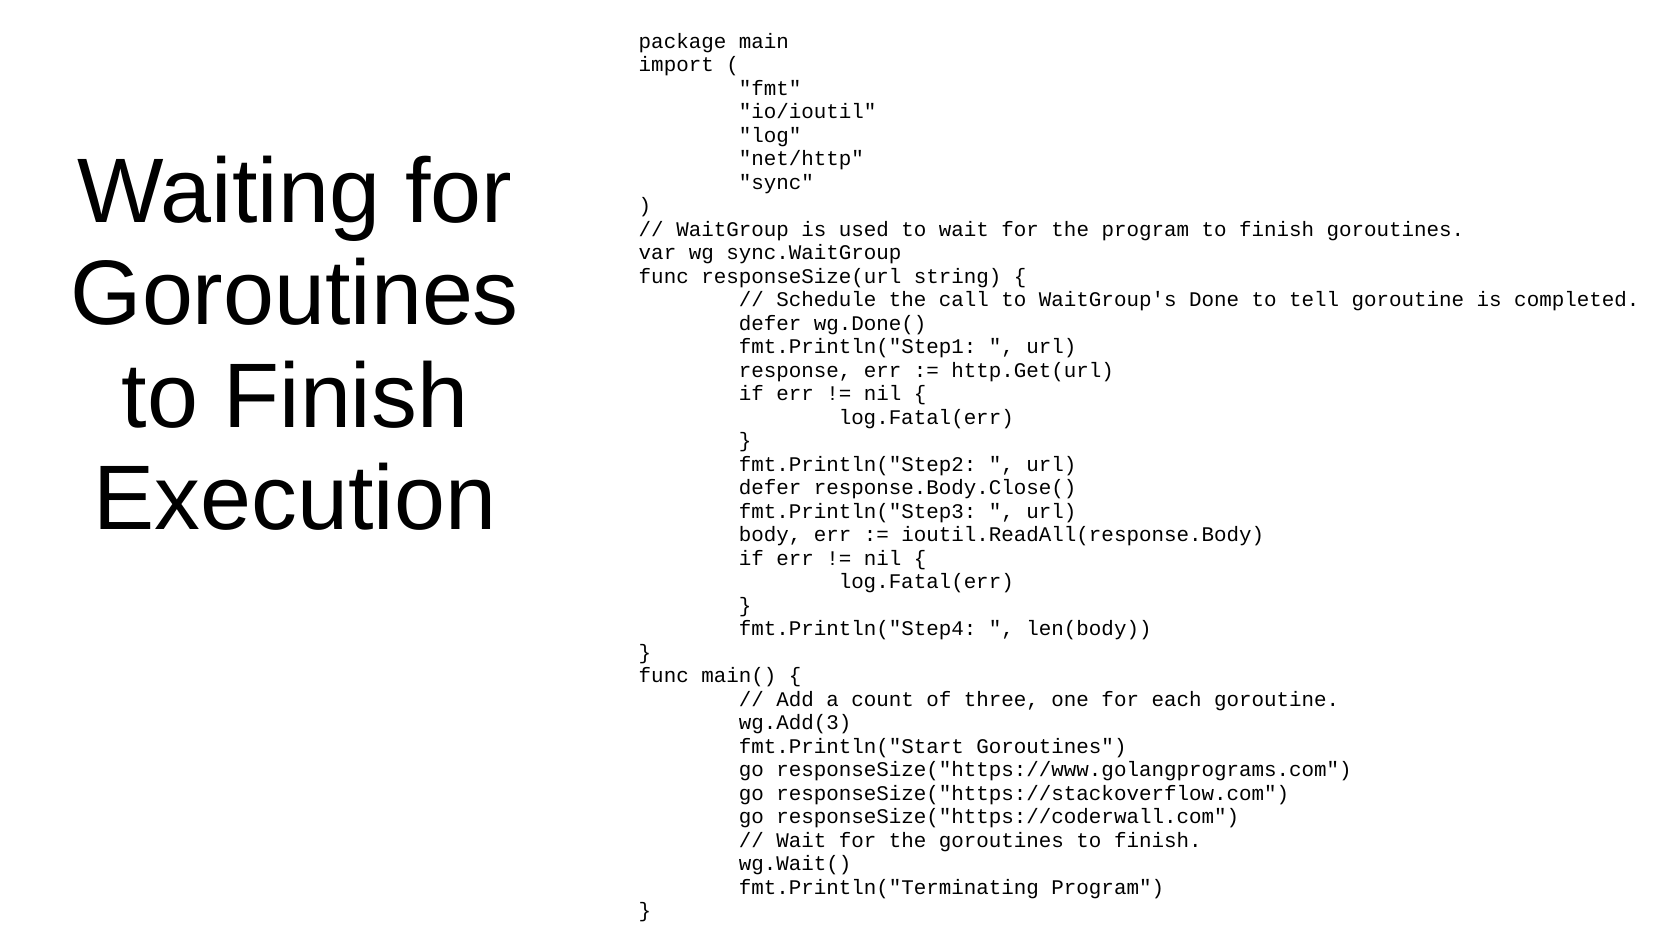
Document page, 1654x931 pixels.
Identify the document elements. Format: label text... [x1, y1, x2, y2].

text_box package main import ( "fmt" "io/ioutil" "log" "net/http" "sync" ) // WaitGroup is used to wait for the program to finish goroutines. var wg sync.WaitGroup func responseSize(url string) { // Schedule the call to WaitGroup's Done to tell goroutine is completed. defer wg.Done() fmt.Println("Step1: ", url) response, err := http.Get(url) if err != nil { log.Fatal(err) } fmt.Println("Step2: ", url) defer response.Body.Close() fmt.Println("Step3: ", url) body, err := ioutil.ReadAll(response.Body) if err != nil { log.Fatal(err) } fmt.Println("Step4: ", len(body)) } func main() { // Add a count of three, one for each goroutine. wg.Add(3) fmt.Println("Start Goroutines") go responseSize("https://www.golangprograms.com") go responseSize("https://stackoverflow.com") go responseSize("https://coderwall.com") // Wait for the goroutines to finish. wg.Wait() fmt.Println("Terminating Program") } [623, 23, 1654, 931]
title Waiting for Goroutines to Finish Execution [70, 139, 520, 550]
